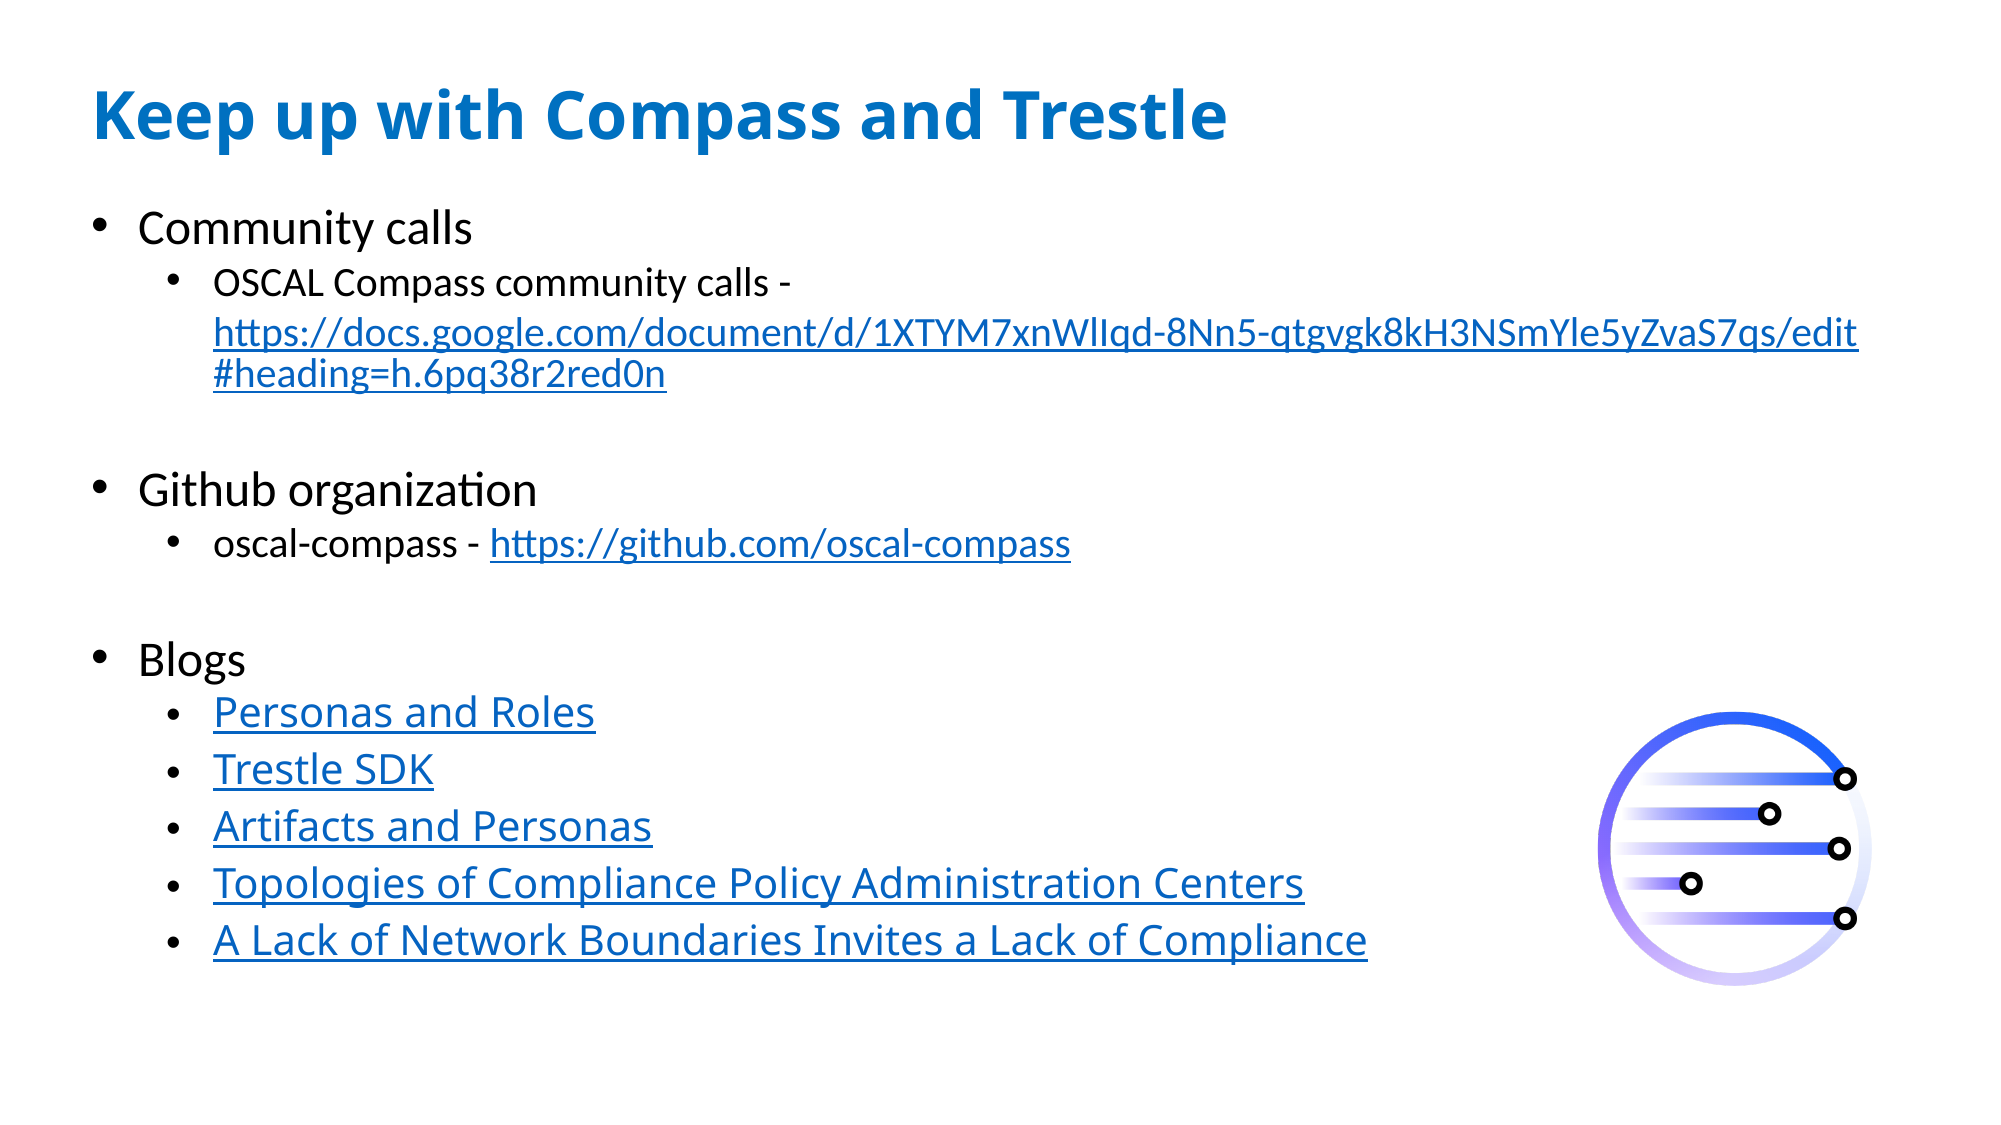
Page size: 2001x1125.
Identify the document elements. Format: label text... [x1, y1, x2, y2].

title Keep up with Compass and Trestle [76, 49, 1802, 187]
picture [1575, 689, 1894, 1008]
text_box Community calls OSCAL Compass community calls - https://docs.google.com/document/d/1XTYM7xnWlIqd-8Nn5-qtgvgk8kH3NSmYle5yZvaS7qs/edit#heading=h.6pq38r2red0n Github organization oscal-compass - https://github.com/oscal-compass Blogs Personas and Roles Trestle SDK Artifacts and Personas Topologies of Compliance Policy Administration Centers A Lack of Network Boundaries Invites a Lack of Compliance [76, 187, 1894, 937]
